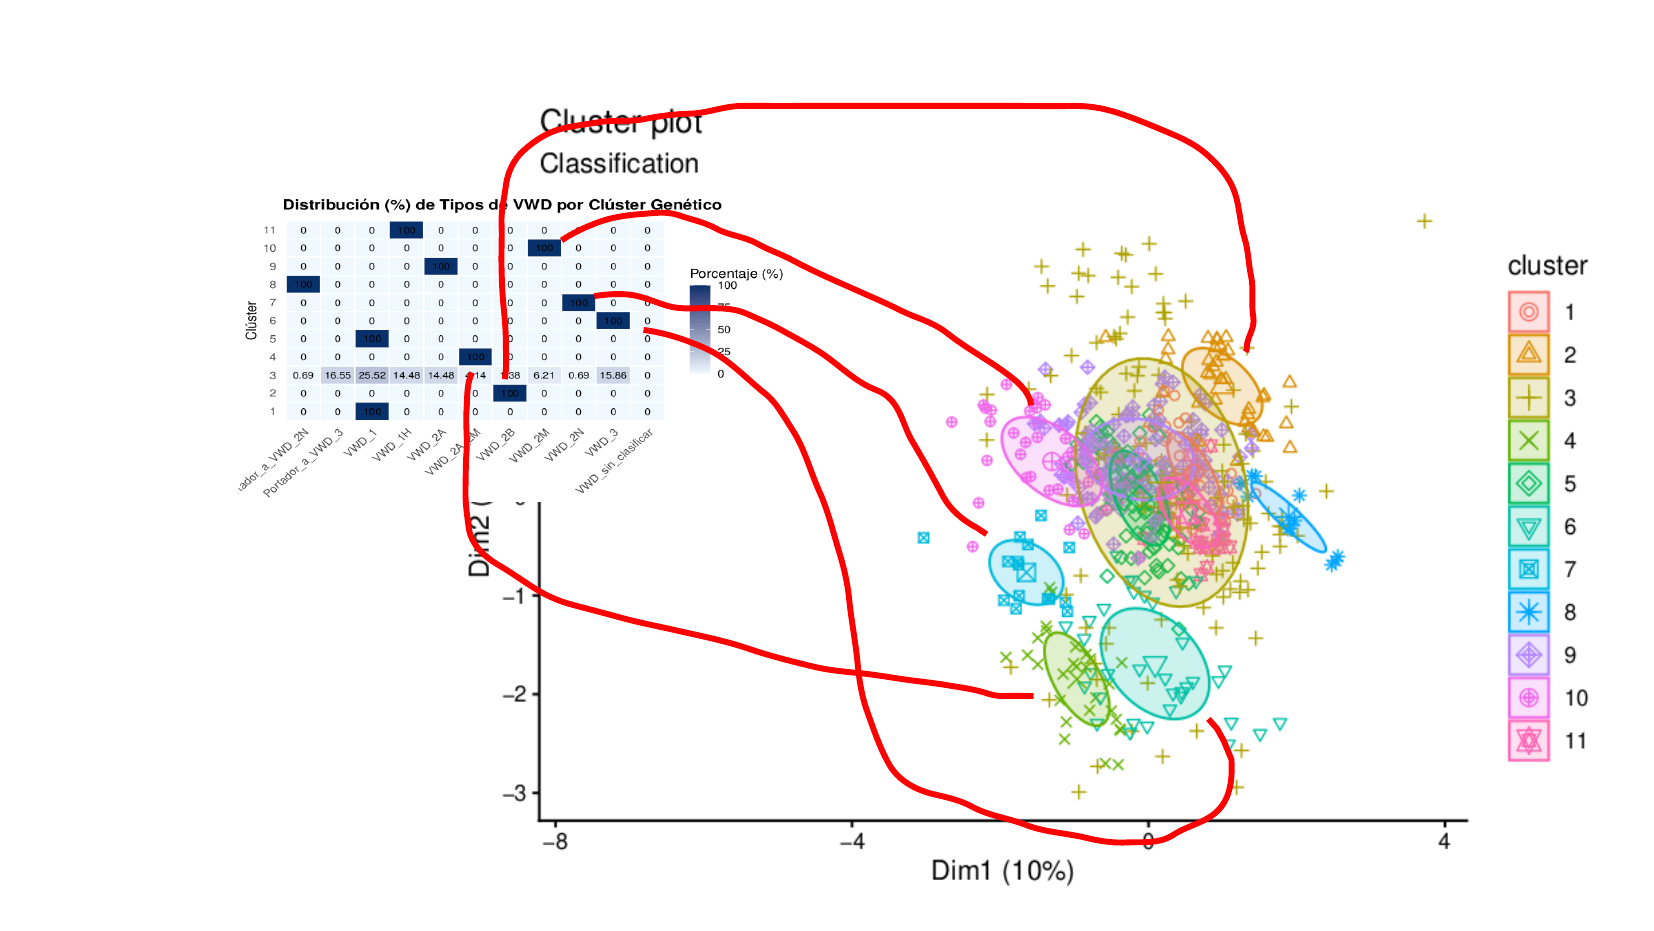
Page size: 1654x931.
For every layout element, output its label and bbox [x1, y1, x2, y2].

picture [206, 87, 1634, 900]
